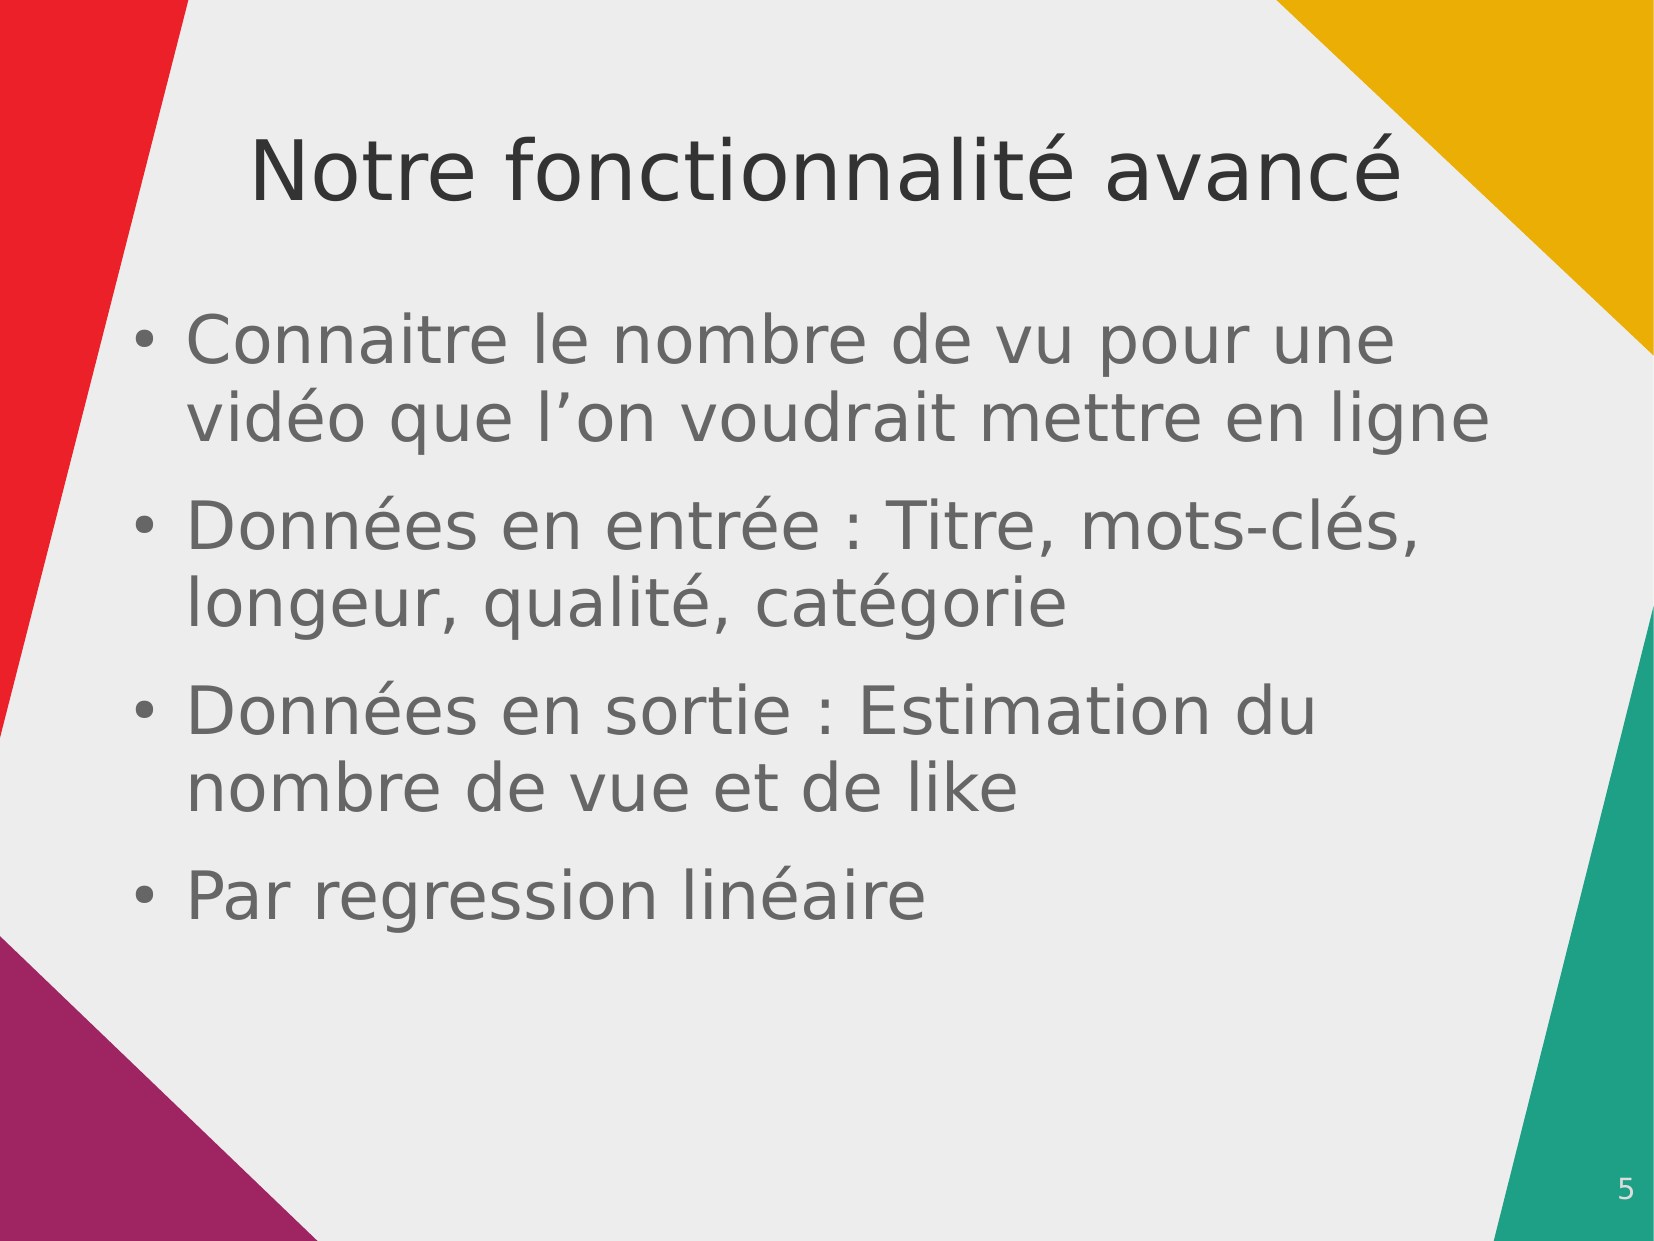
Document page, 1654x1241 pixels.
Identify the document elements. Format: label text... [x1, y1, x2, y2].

list Connaitre le nombre de vu pour une vidéo que l’on voudrait mettre en ligne Données en entrée : Titre, mots-clés, longeur, qualité, catégorie Données en sortie : Estimation du nombre de vue et de like Par regression linéaire [114, 302, 1539, 1033]
title Notre fonctionnalité avancé [114, 73, 1539, 271]
